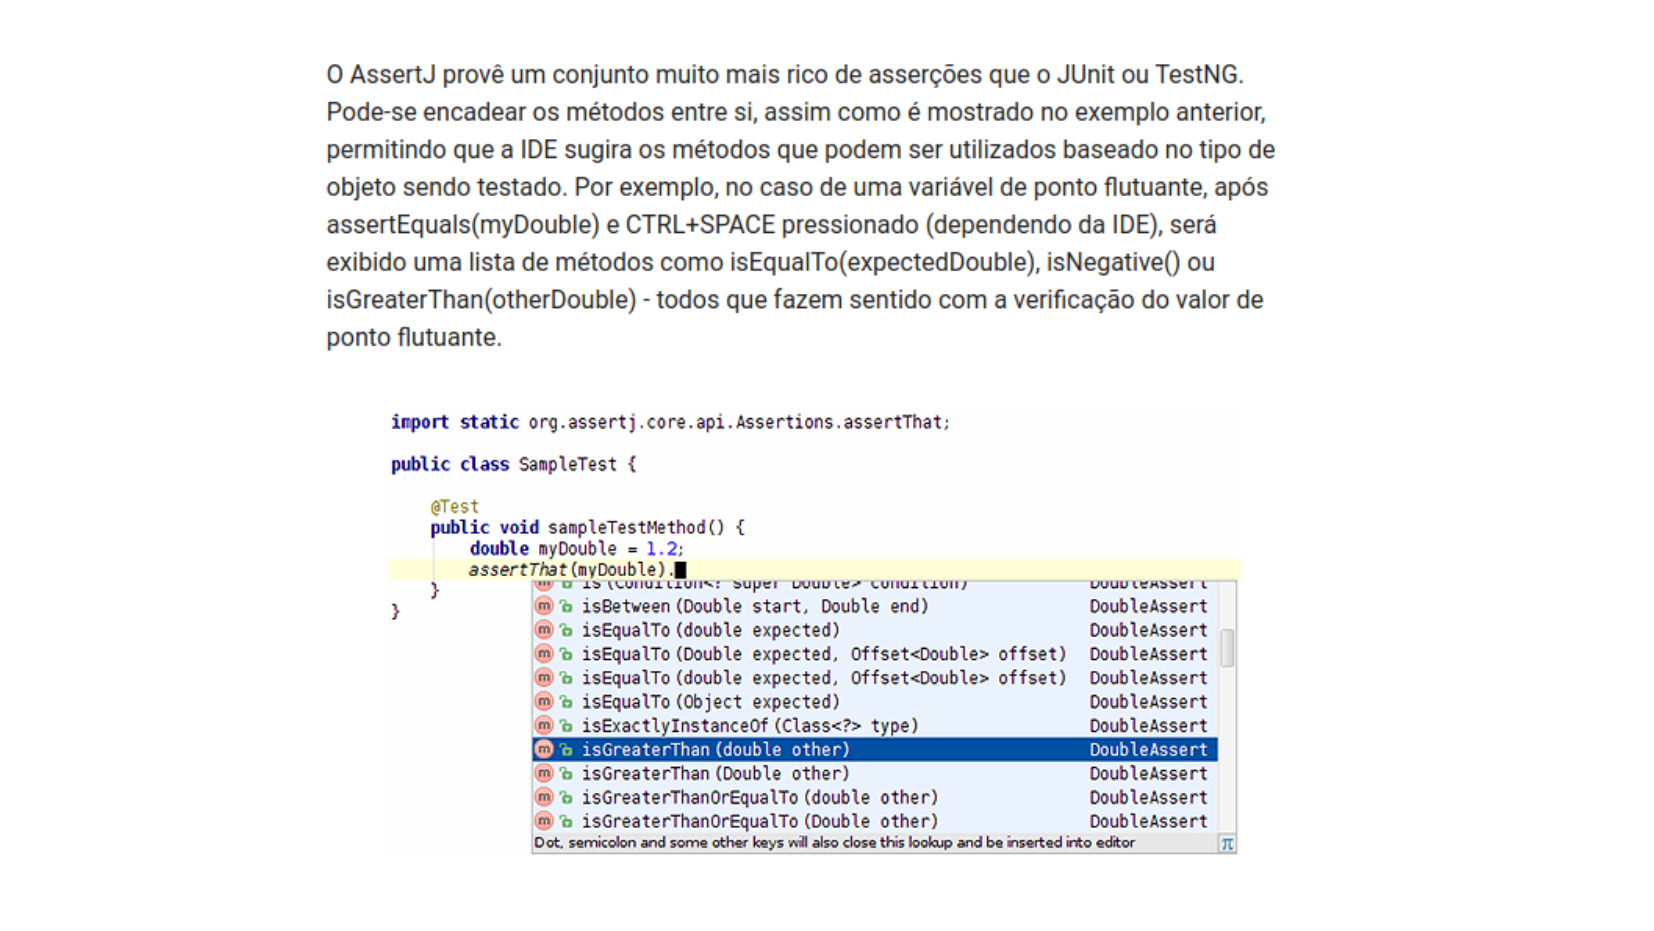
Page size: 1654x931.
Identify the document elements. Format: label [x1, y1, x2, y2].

picture [316, 49, 1350, 892]
